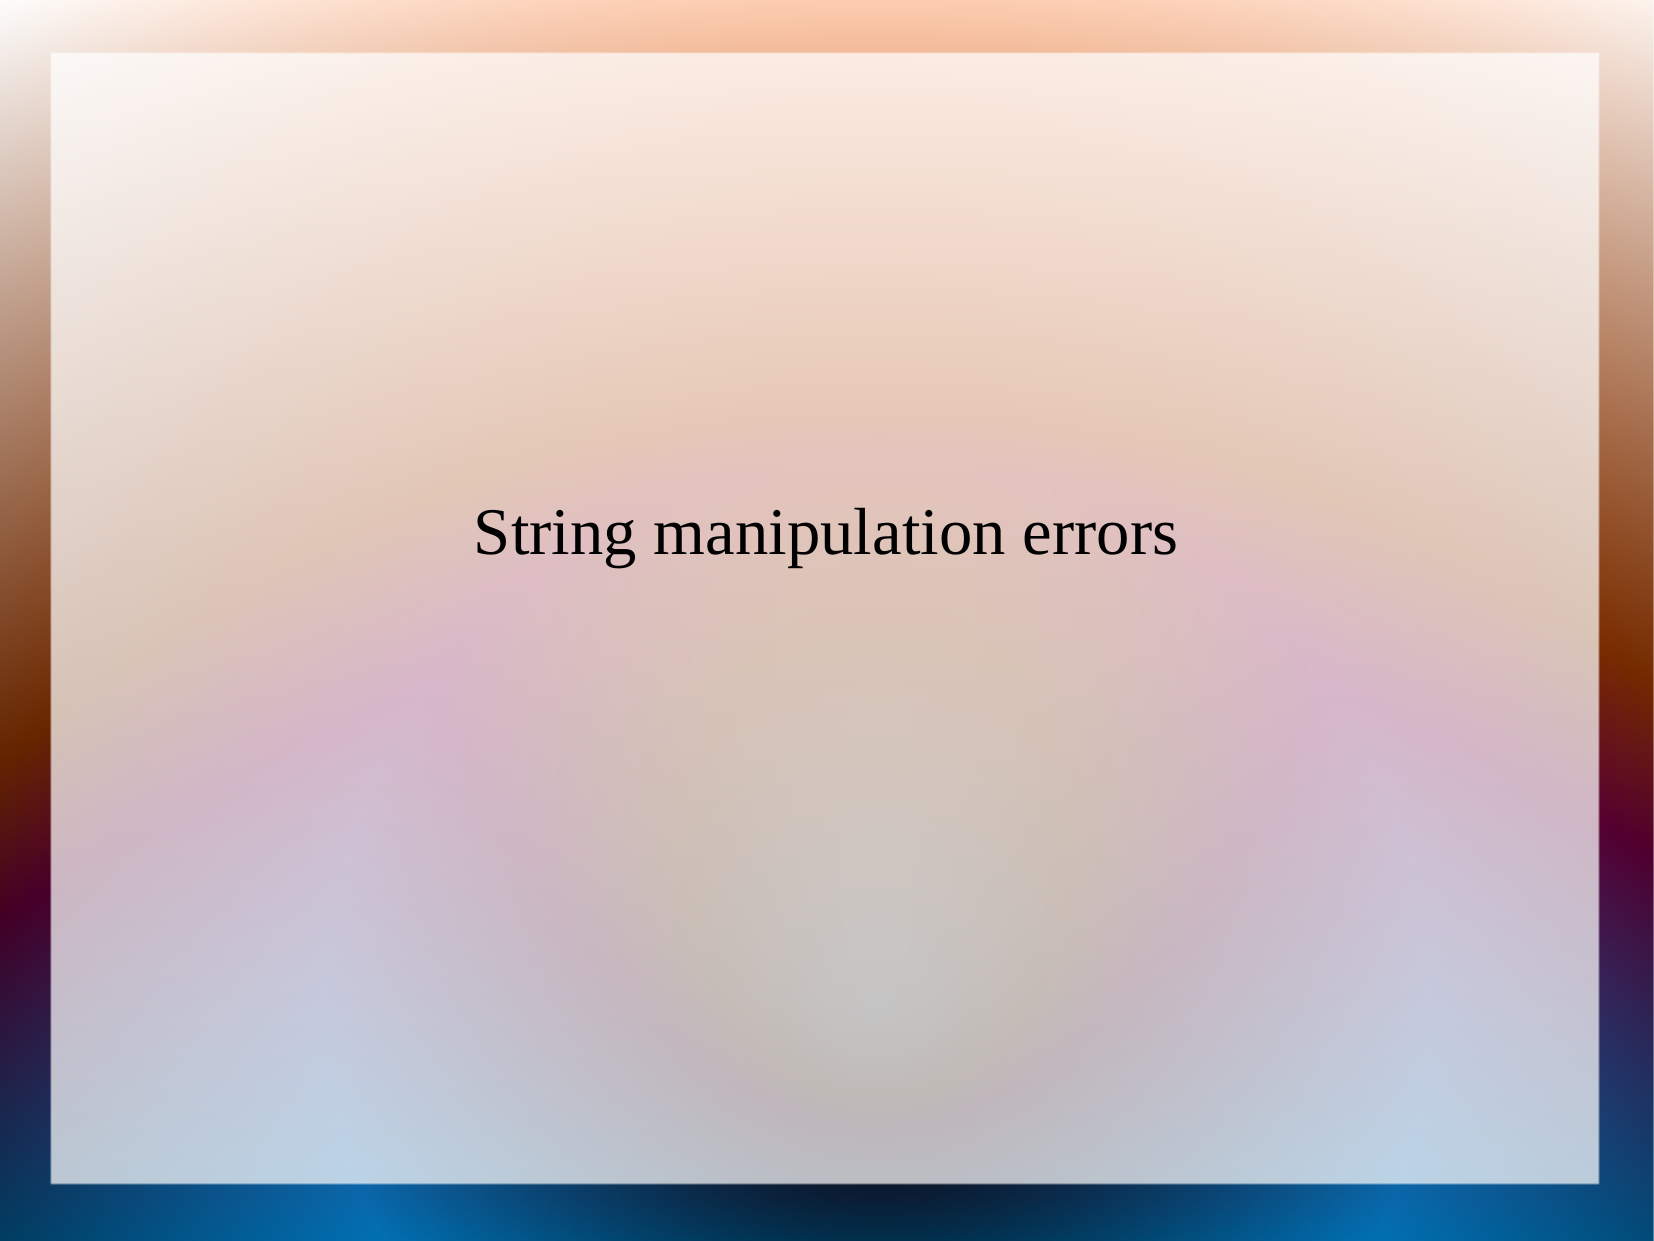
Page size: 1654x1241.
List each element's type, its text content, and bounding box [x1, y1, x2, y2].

picture [0, 0, 1654, 1241]
subtitle String manipulation errors [82, 55, 1571, 1010]
